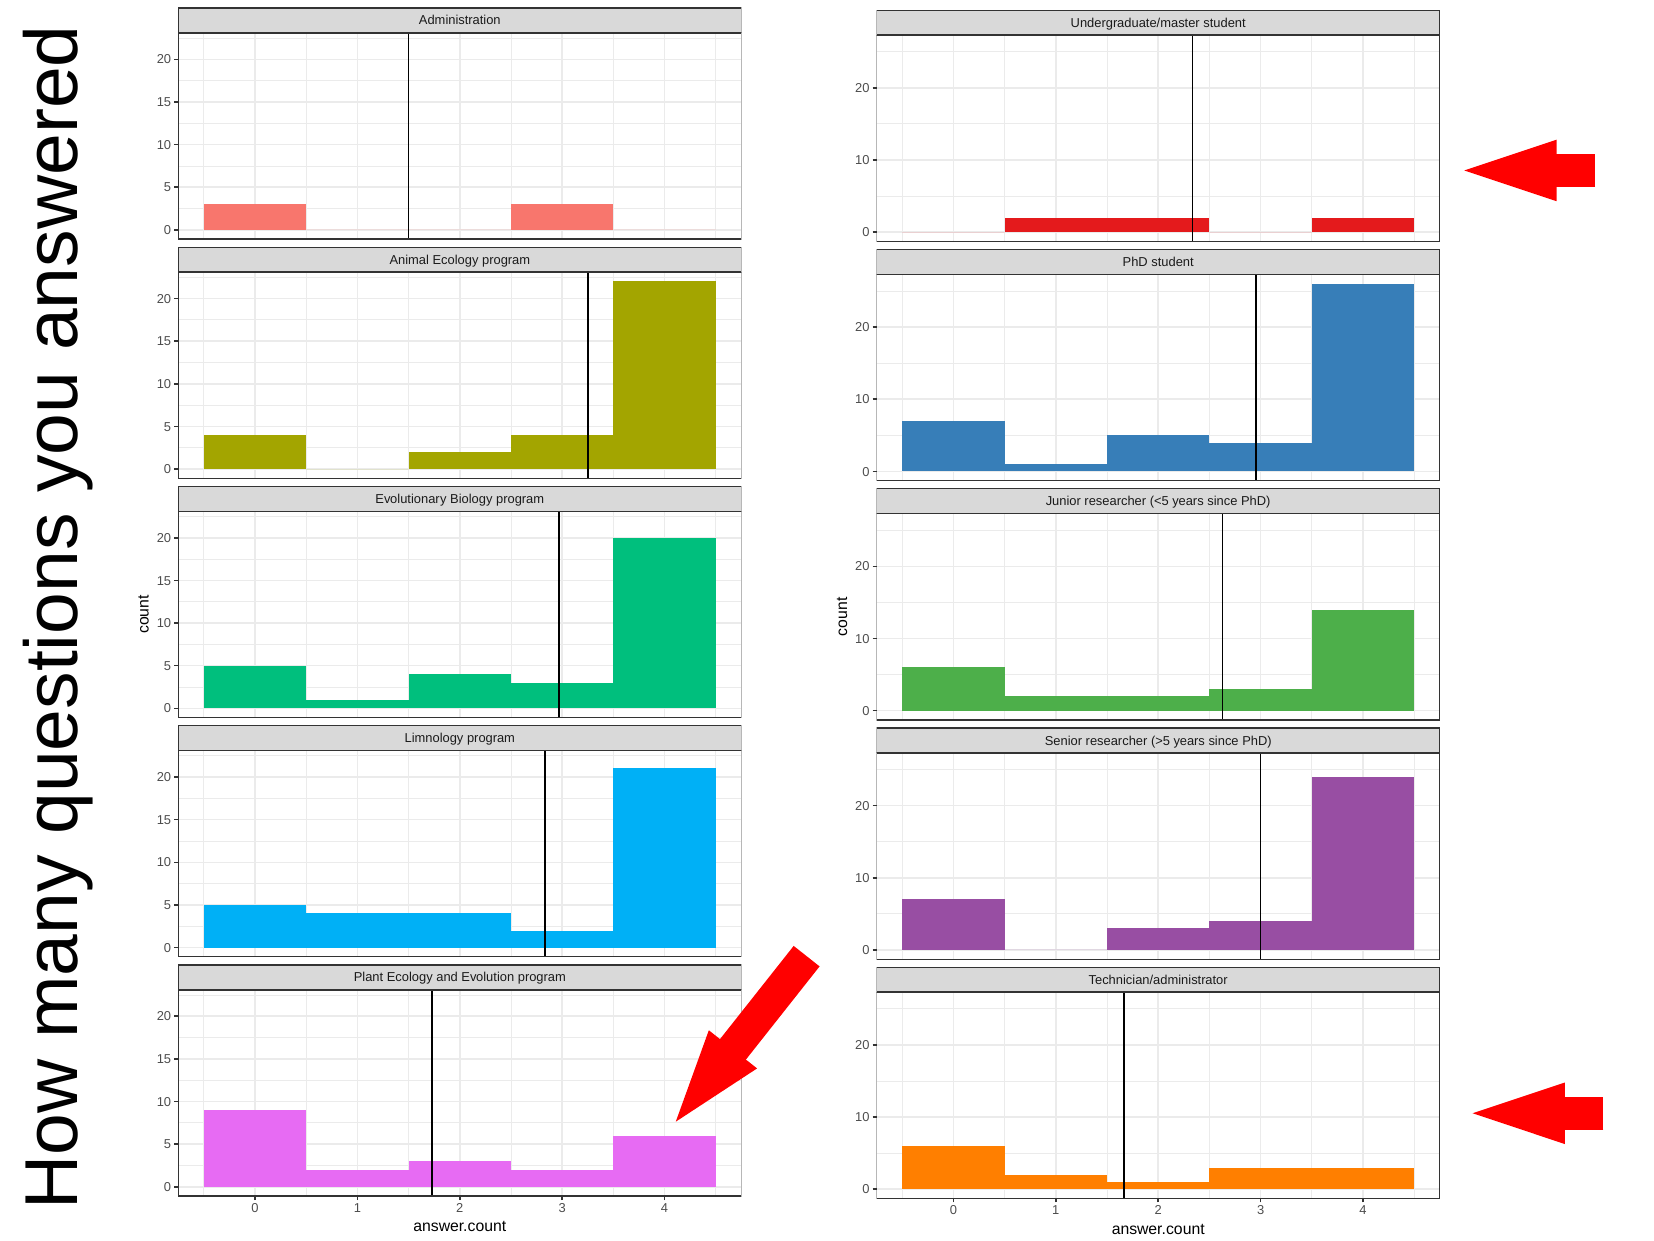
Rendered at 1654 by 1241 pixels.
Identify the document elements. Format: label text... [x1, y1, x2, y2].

picture [129, 0, 750, 1240]
picture [827, 2, 1448, 1241]
text_box How many questions you answered [2, 7, 185, 1225]
